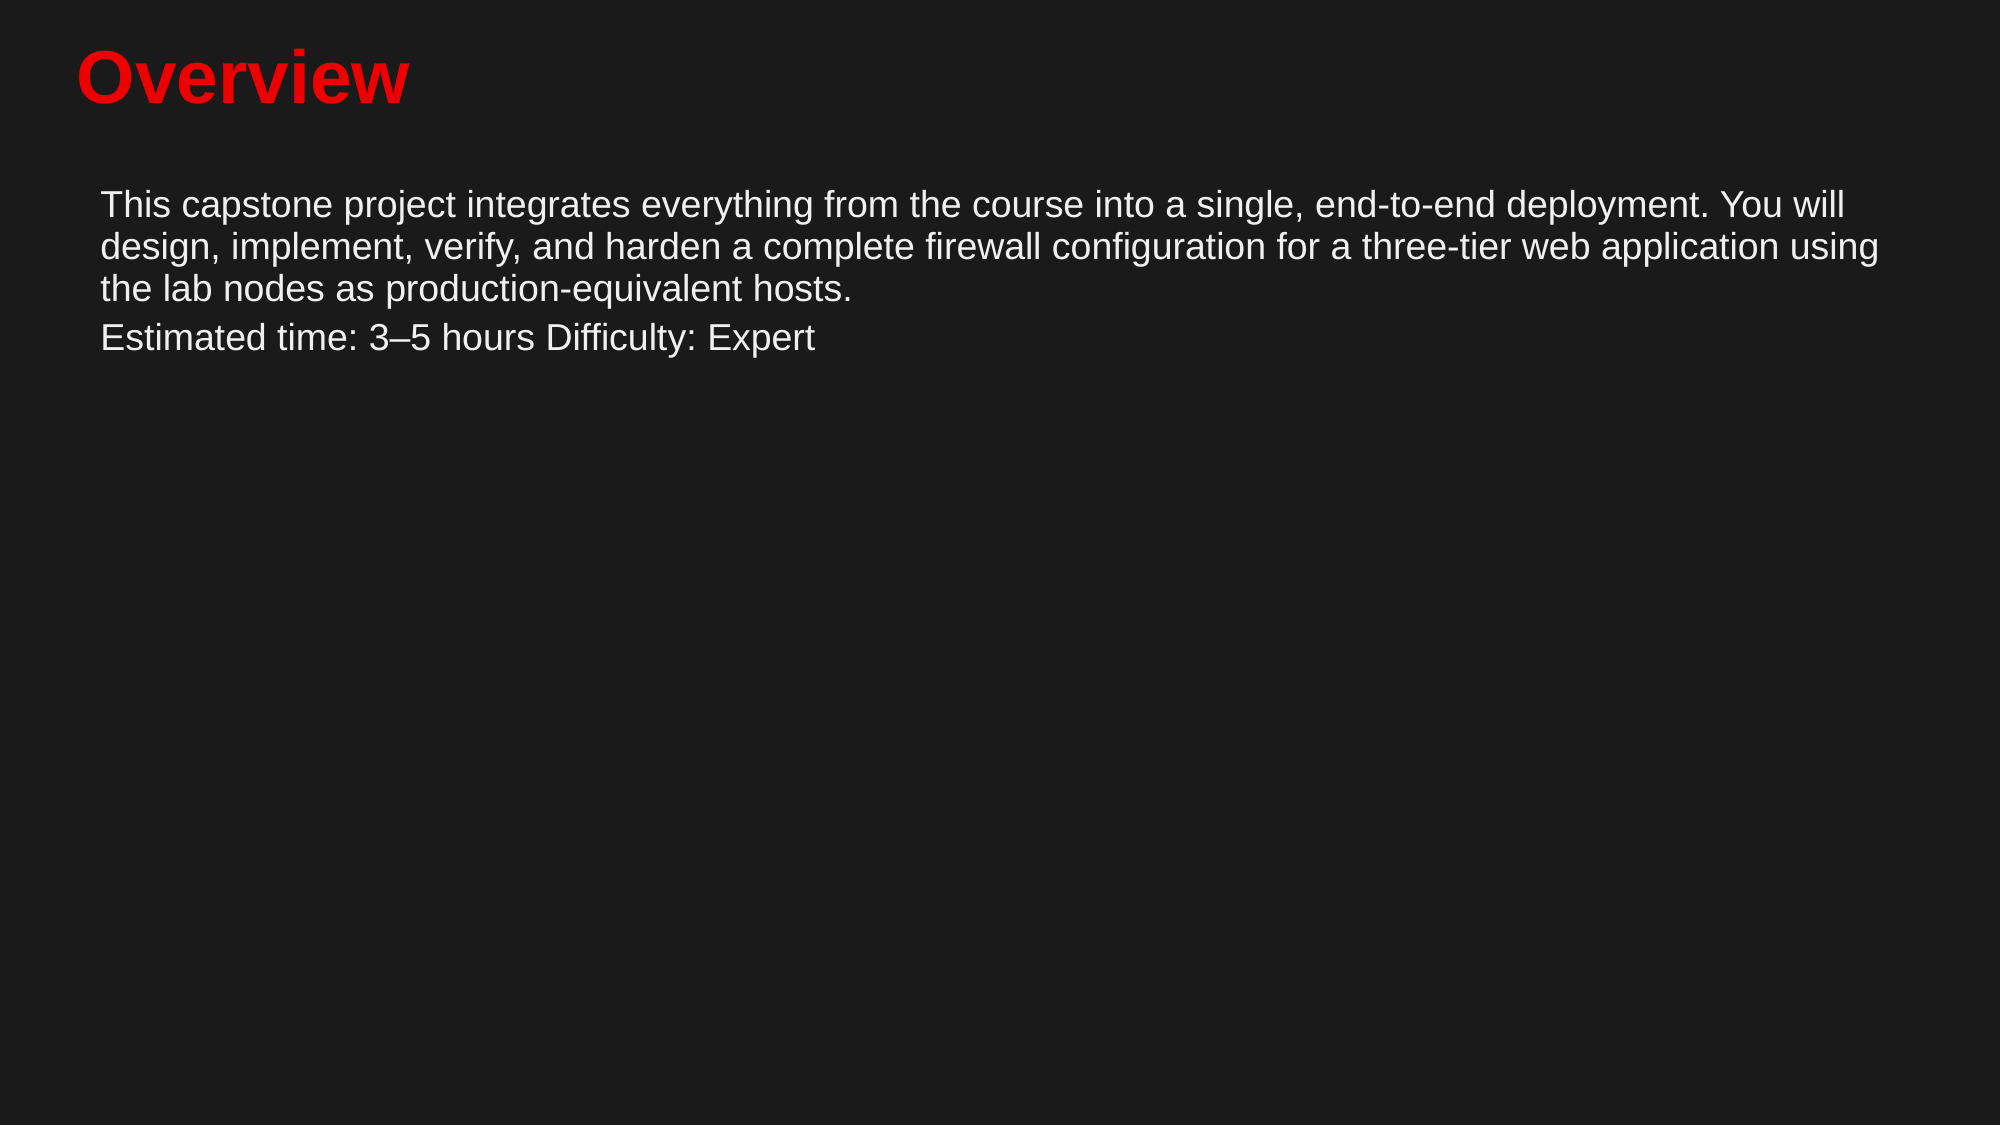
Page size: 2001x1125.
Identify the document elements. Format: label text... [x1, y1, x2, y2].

text_box This capstone project integrates everything from the course into a single, end-to-end deployment. You will design, implement, verify, and harden a complete firewall configuration for a three-tier web application using the lab nodes as production-equivalent hosts. Estimated time: 3–5 hours Difficulty: Expert [59, 171, 1942, 1087]
text_box Overview [59, 23, 1942, 154]
